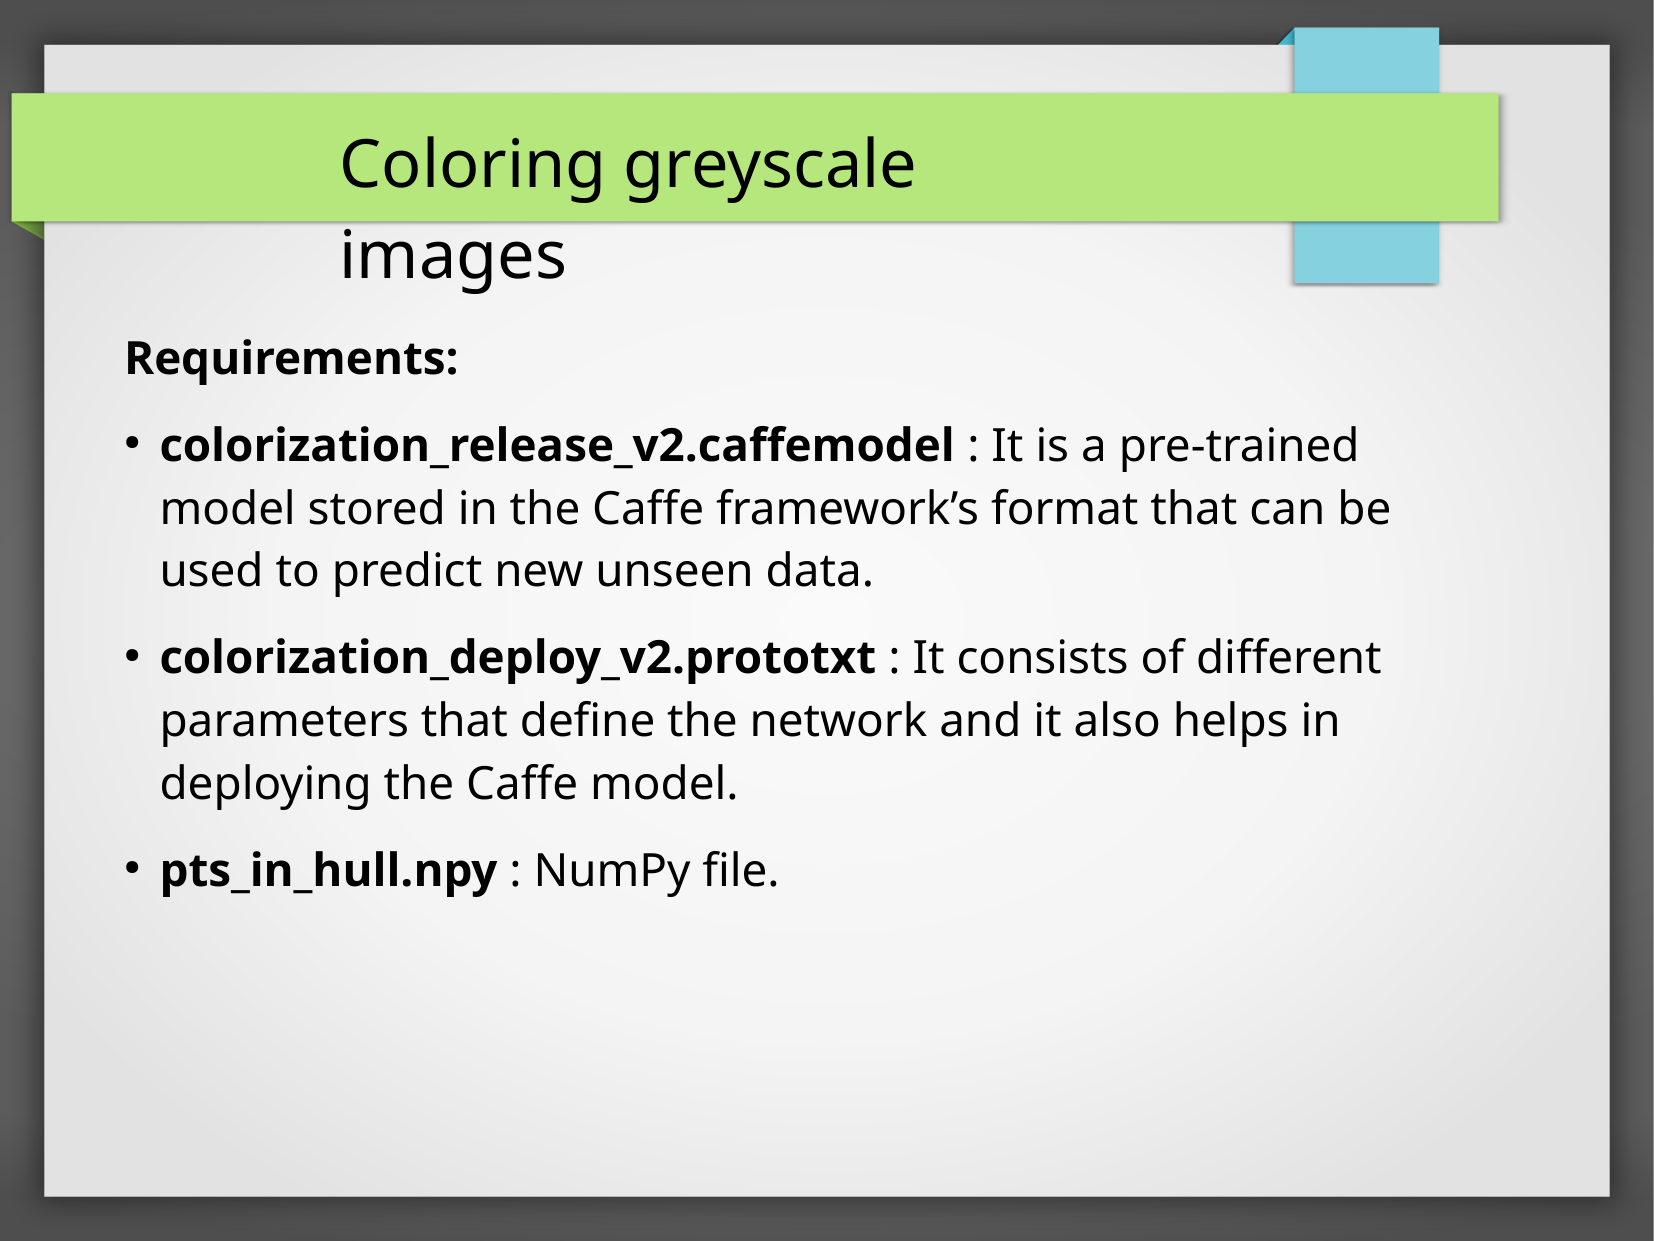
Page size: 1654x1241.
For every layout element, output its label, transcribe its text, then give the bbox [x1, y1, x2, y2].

picture [0, 0, 1654, 1241]
text_box Coloring greyscale images [324, 109, 1146, 213]
text_box Requirements: colorization_release_v2.caffemodel : It is a pre-trained model stored in the Caffe framework’s format that can be used to predict new unseen data. colorization_deploy_v2.prototxt : It consists of different parameters that define the network and it also helps in deploying the Caffe model. pts_in_hull.npy : NumPy file. [109, 317, 1515, 1180]
